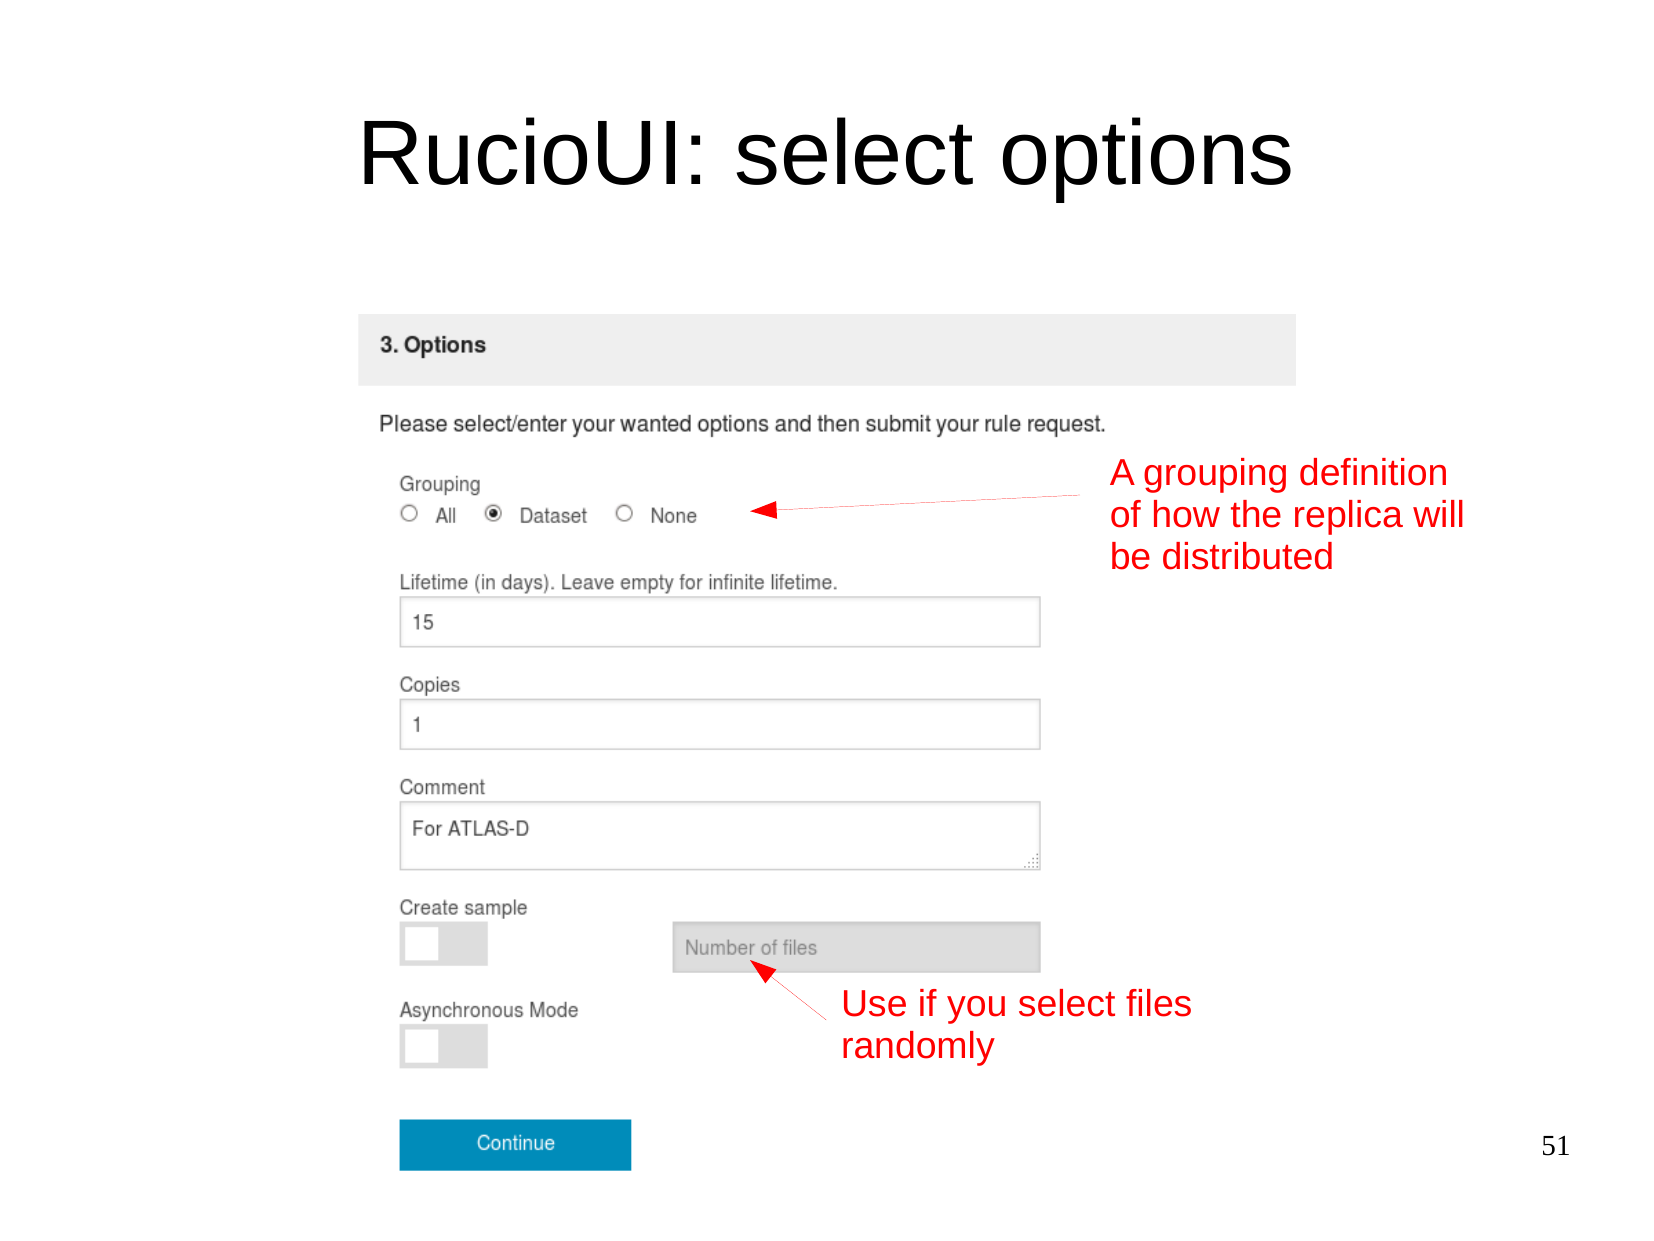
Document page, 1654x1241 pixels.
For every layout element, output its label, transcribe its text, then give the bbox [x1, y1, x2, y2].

text_box Use if you select files randomly [826, 975, 1231, 1074]
title RucioUI: select options [82, 49, 1571, 257]
picture [335, 314, 1296, 1201]
text_box A grouping definition of how the replica will be distributed [1095, 444, 1499, 586]
